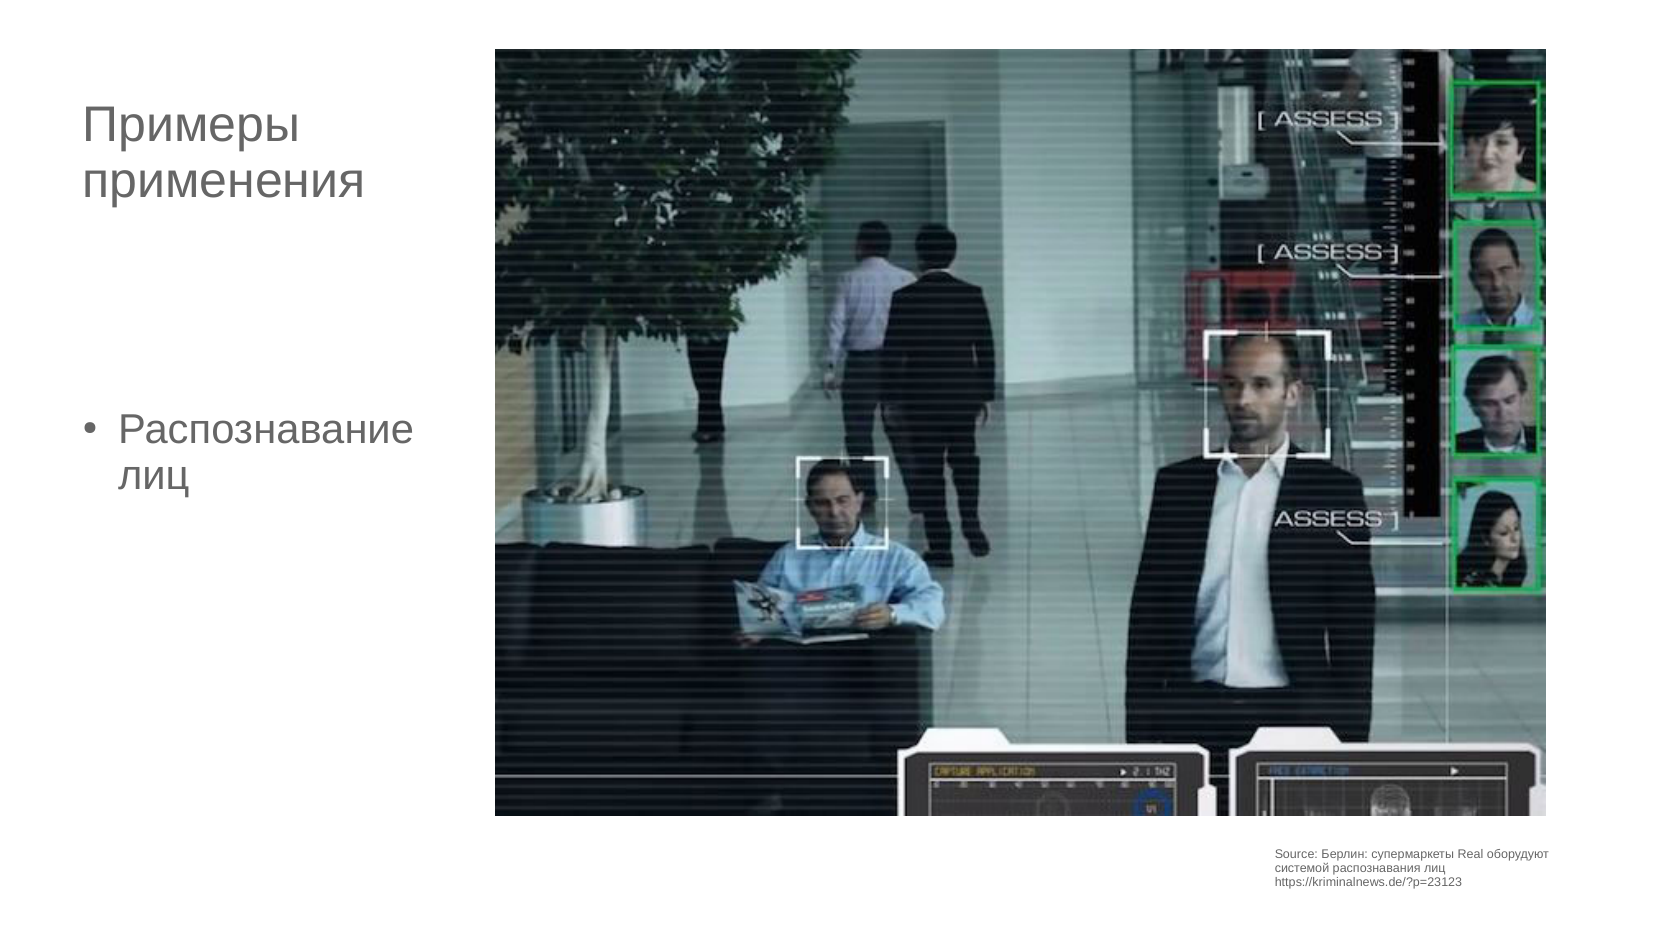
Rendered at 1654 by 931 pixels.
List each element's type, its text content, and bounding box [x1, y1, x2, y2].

picture [495, 49, 1546, 816]
title Распознавание лиц [82, 349, 466, 556]
title Примеры применения [82, 49, 495, 256]
text_box Source: Берлин: супермаркеты Real оборудуют системой распознавания лиц https://kriminalnews.de/?p=23123 [1260, 840, 1591, 897]
